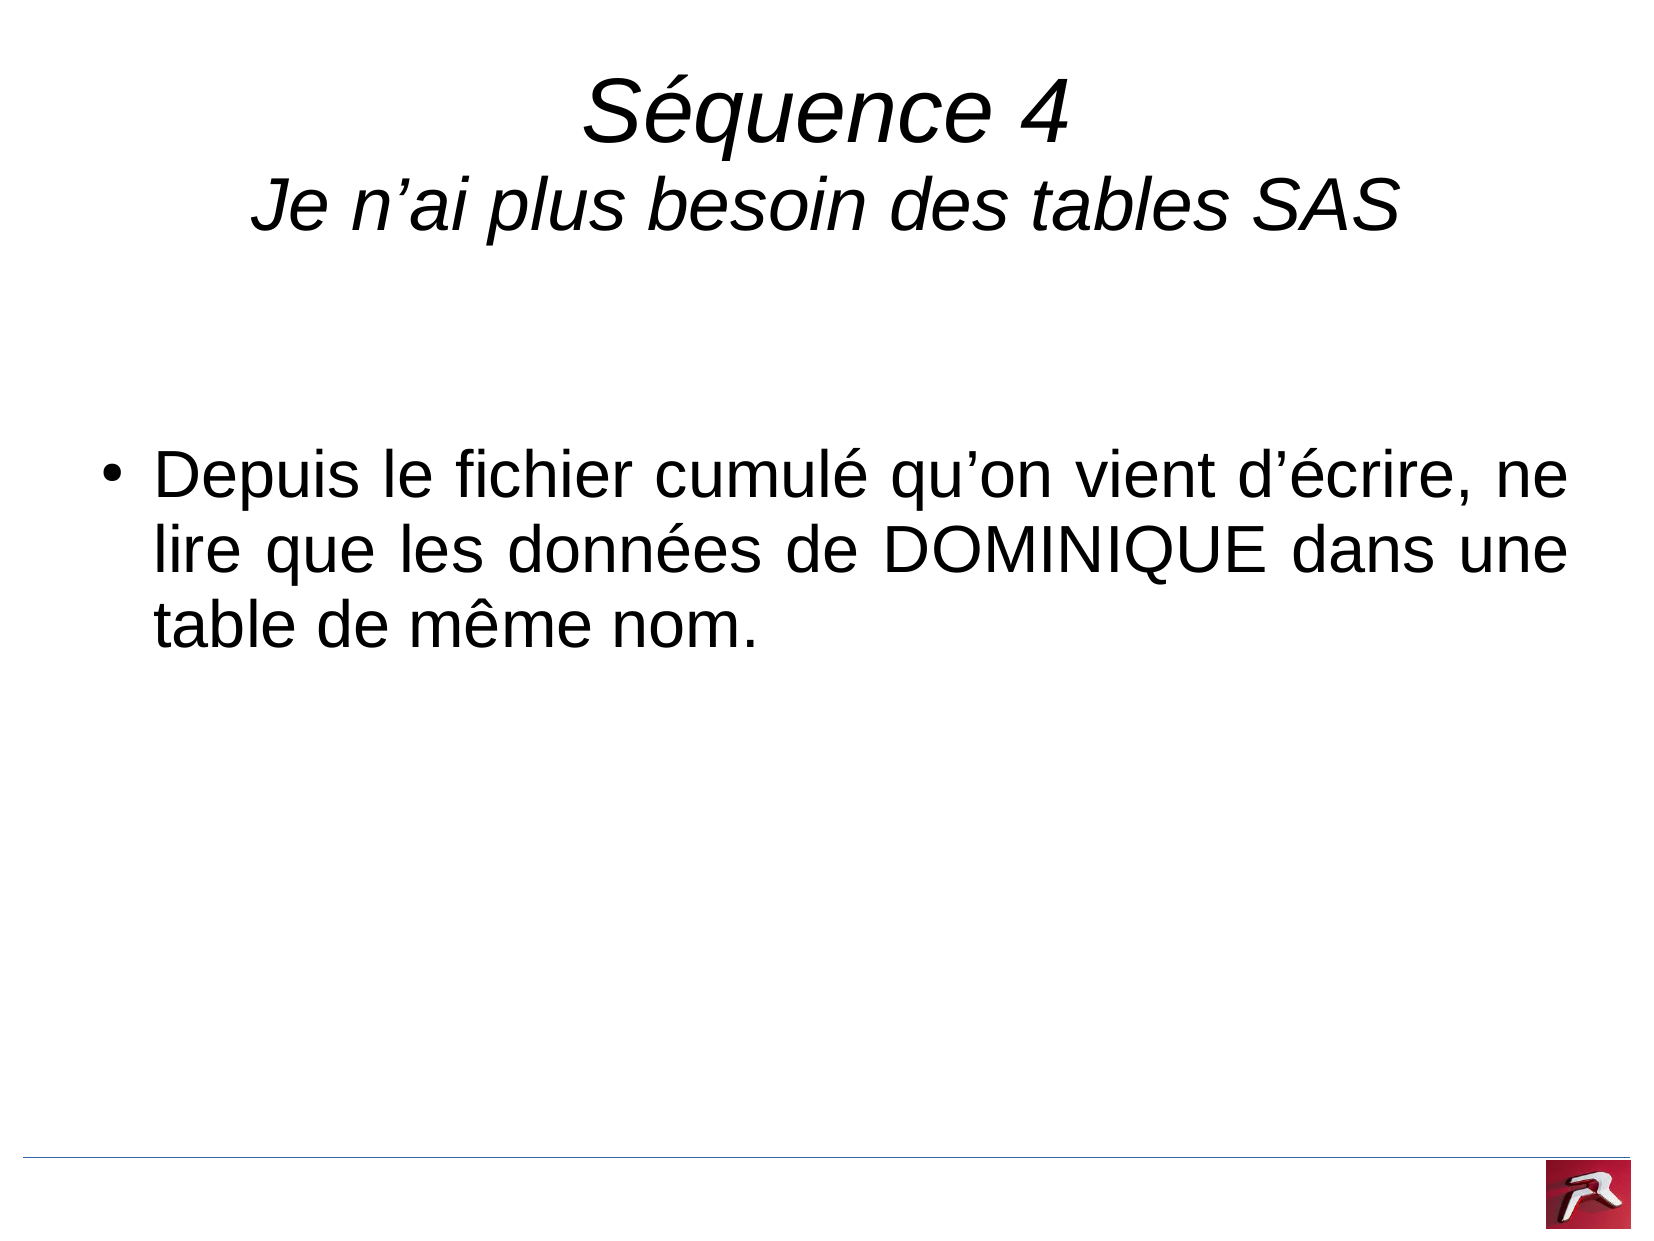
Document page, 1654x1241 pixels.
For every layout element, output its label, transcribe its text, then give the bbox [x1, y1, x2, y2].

picture [1546, 1160, 1631, 1229]
list Depuis le fichier cumulé qu’on vient d’écrire, ne lire que les données de DOMINIQUE dans une table de même nom. [82, 437, 1571, 1157]
title Séquence 4 Je n’ai plus besoin des tables SAS [82, 49, 1571, 257]
